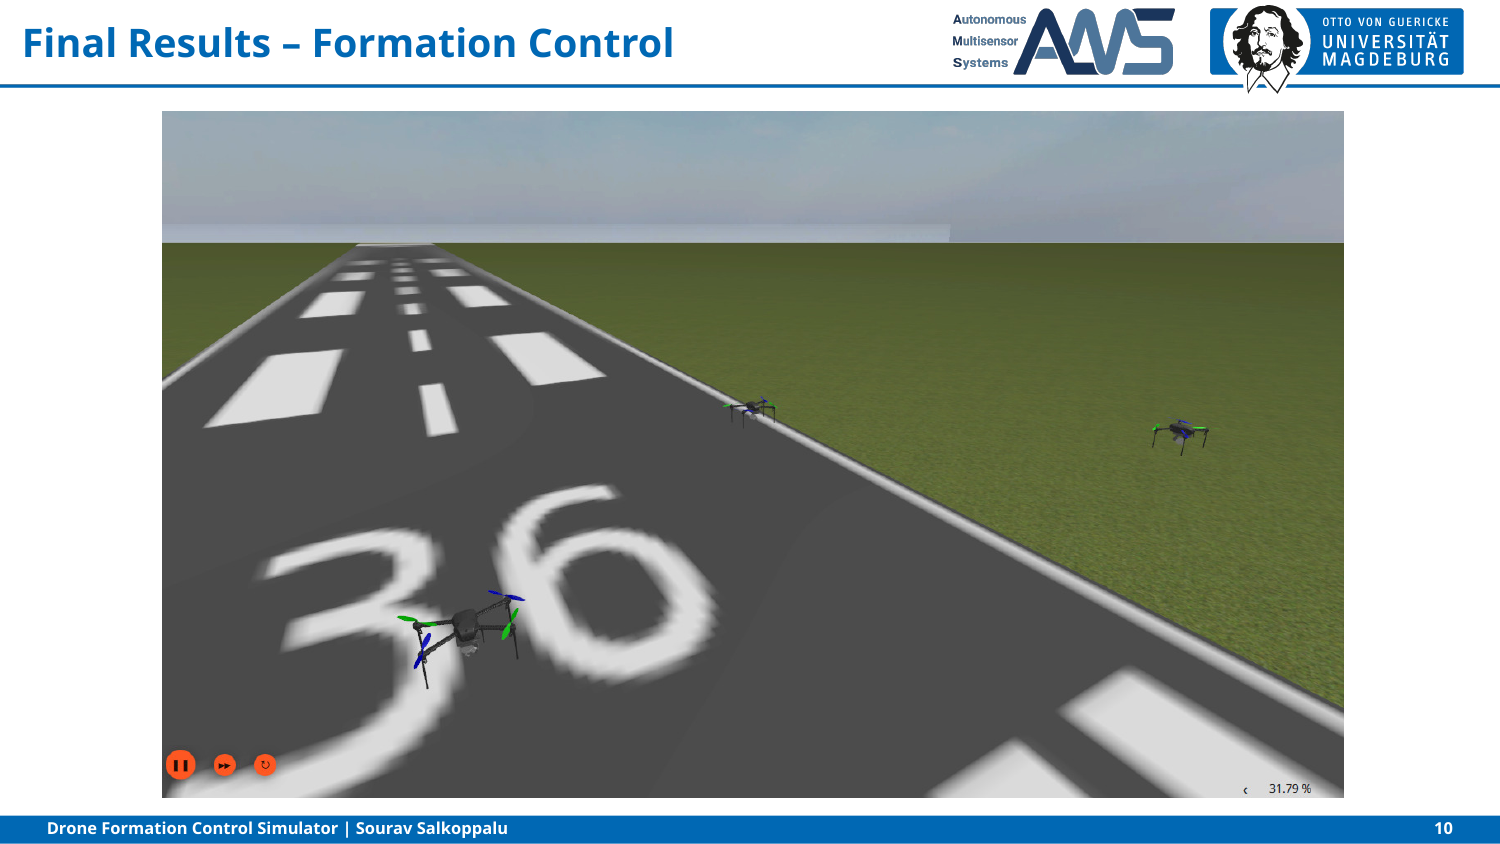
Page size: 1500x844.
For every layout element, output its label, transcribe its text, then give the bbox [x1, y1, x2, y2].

picture [0, 0, 1500, 103]
picture [162, 111, 1344, 798]
title Final Results – Formation Control [0, 0, 943, 86]
